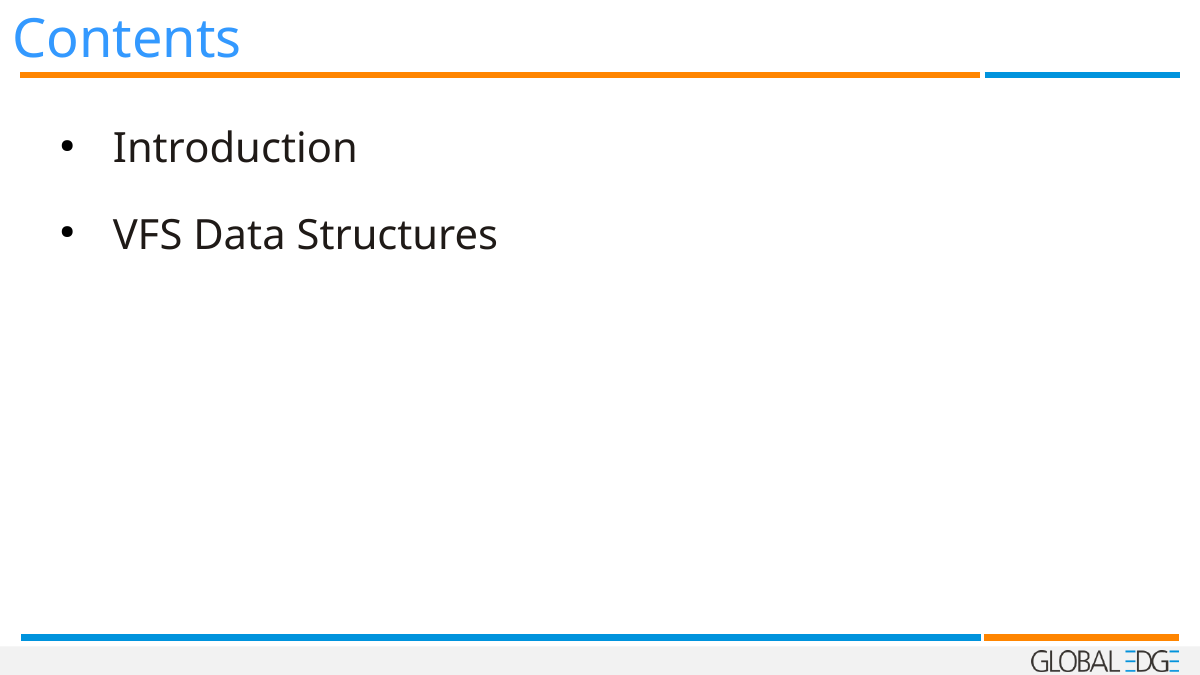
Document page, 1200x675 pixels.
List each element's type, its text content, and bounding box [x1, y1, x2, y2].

picture [1031, 650, 1179, 672]
title Contents [12, 4, 1088, 68]
list Introduction VFS Data Structures [42, 118, 1123, 510]
